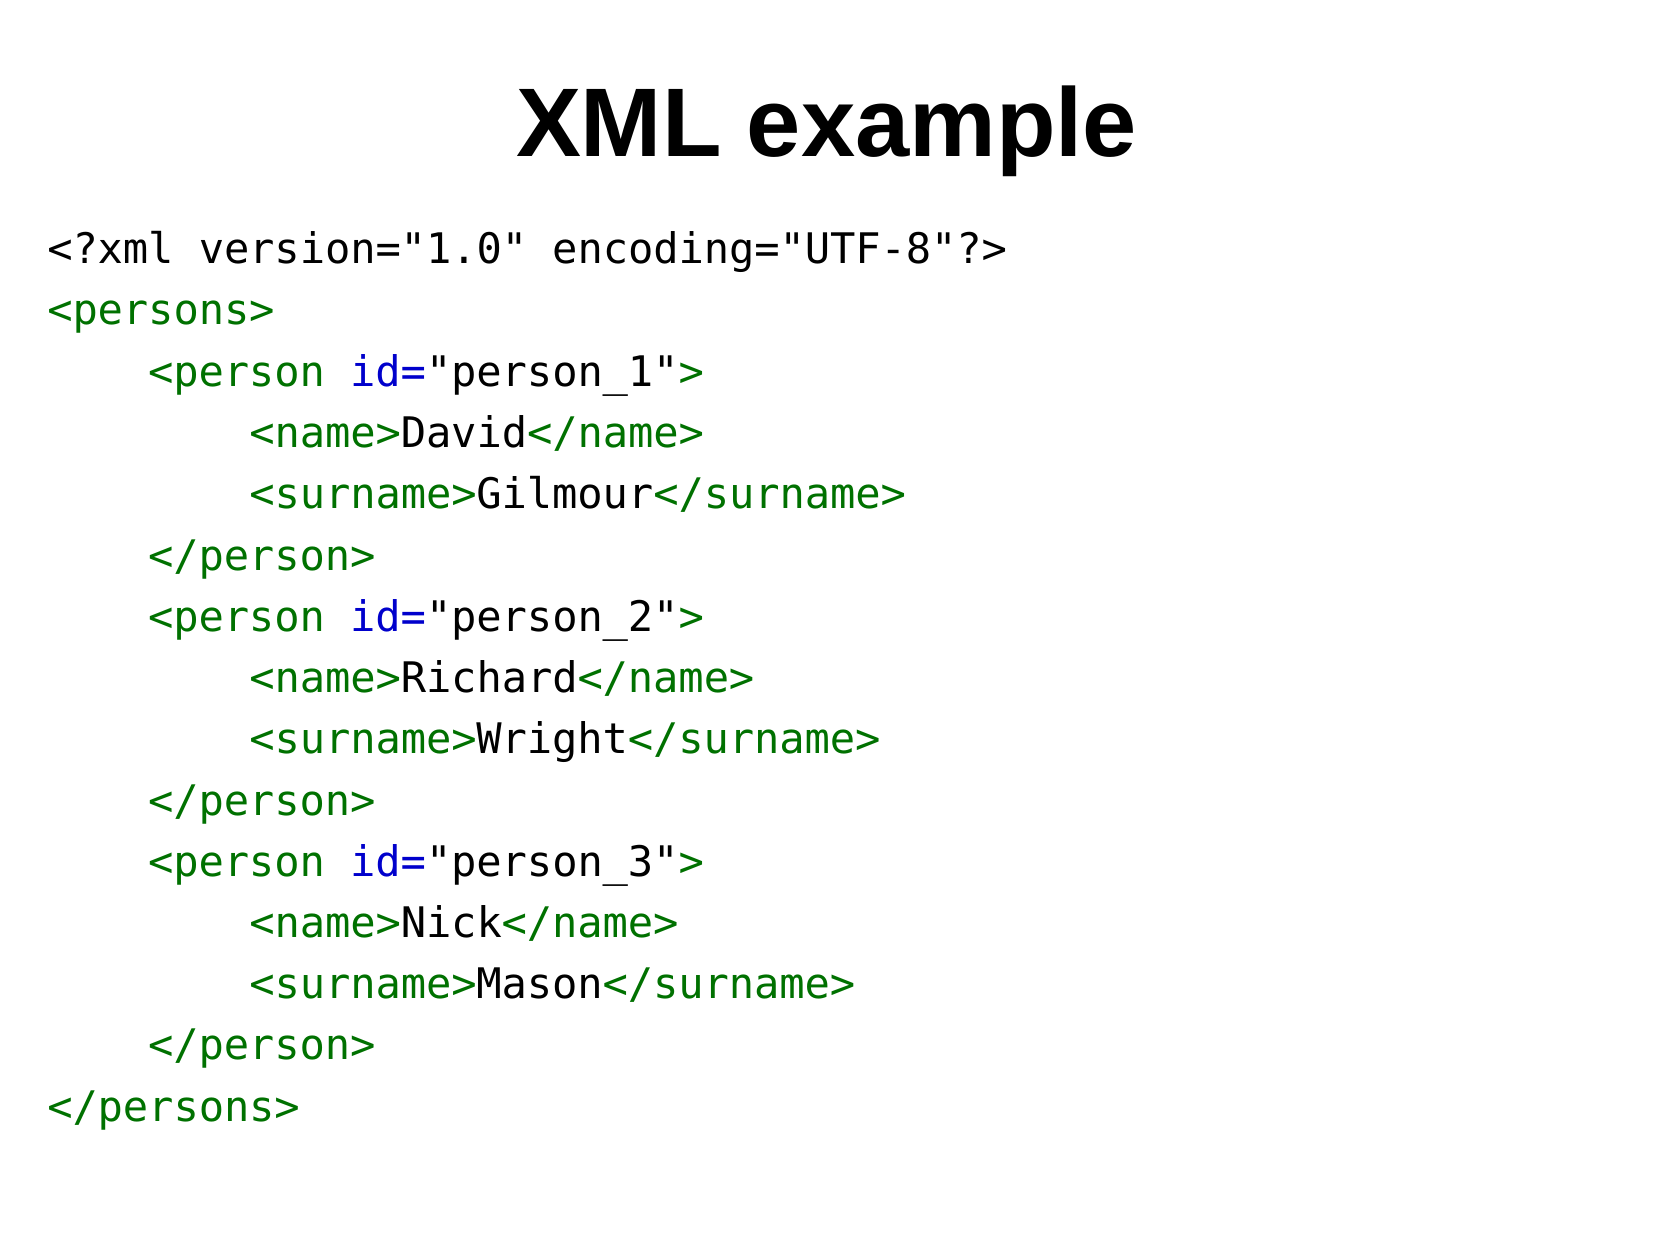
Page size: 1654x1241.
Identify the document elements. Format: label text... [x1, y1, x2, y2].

title XML example [82, 49, 1571, 196]
list <?xml version="1.0" encoding="UTF-8"?> <persons> <person id="person_1"> <name>David</name> <surname>Gilmour</surname> </person> <person id="person_2"> <name>Richard</name> <surname>Wright</surname> </person> <person id="person_3"> <name>Nick</name> <surname>Mason</surname> </person> </persons> [47, 212, 1583, 1182]
